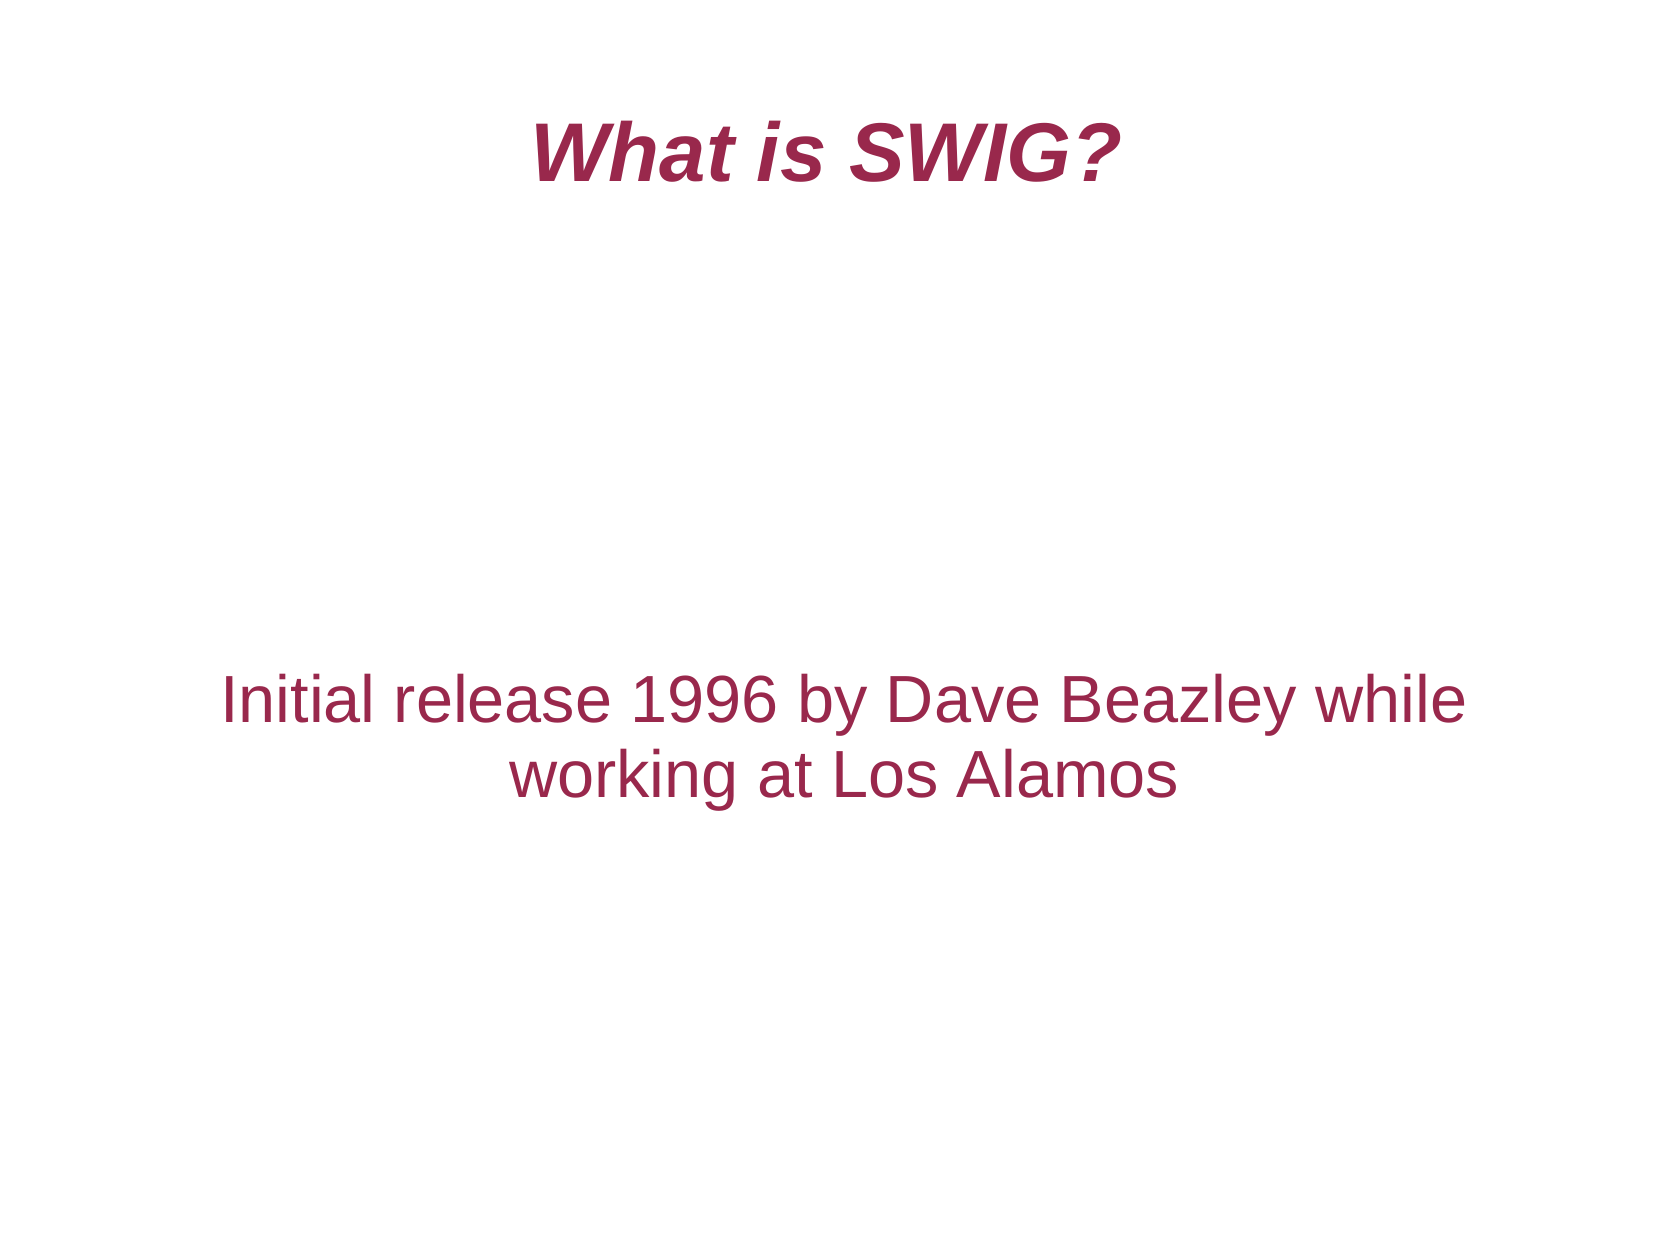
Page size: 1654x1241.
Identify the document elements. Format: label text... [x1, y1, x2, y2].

subtitle Initial release 1996 by Dave Beazley while working at Los Alamos [82, 290, 1571, 1109]
title What is SWIG? [82, 49, 1571, 257]
